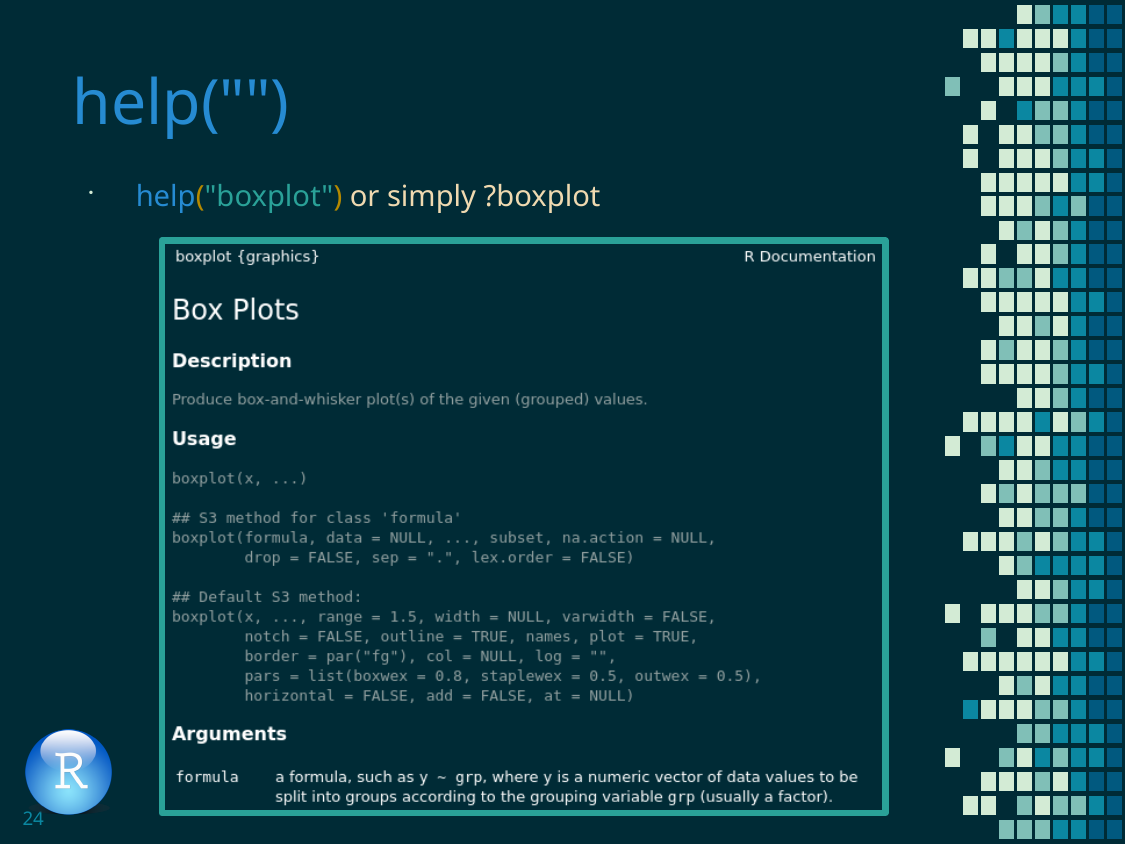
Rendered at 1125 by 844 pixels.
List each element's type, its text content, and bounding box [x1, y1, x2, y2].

picture [358, 774, 373, 782]
picture [481, 631, 488, 641]
picture [368, 393, 378, 407]
picture [231, 774, 238, 782]
picture [271, 535, 279, 542]
picture [318, 393, 328, 404]
picture [174, 513, 189, 522]
picture [174, 432, 185, 445]
picture [605, 397, 611, 404]
picture [436, 654, 443, 661]
picture [175, 299, 189, 319]
picture [292, 254, 301, 261]
picture [663, 673, 679, 680]
picture [717, 671, 724, 680]
picture [346, 552, 351, 562]
picture [364, 691, 370, 700]
picture [519, 612, 529, 621]
picture [672, 533, 688, 542]
picture [174, 354, 220, 367]
picture [280, 791, 299, 805]
picture [444, 791, 451, 801]
picture [172, 727, 207, 743]
picture [432, 693, 438, 700]
picture [678, 631, 687, 641]
picture [447, 393, 458, 404]
picture [509, 532, 515, 542]
picture [432, 634, 443, 641]
picture [545, 654, 561, 663]
picture [200, 614, 206, 624]
picture [685, 794, 694, 805]
picture [589, 774, 600, 781]
picture [305, 397, 314, 404]
picture [362, 794, 373, 801]
picture [456, 774, 463, 785]
picture [300, 515, 307, 522]
picture [717, 771, 721, 781]
picture [591, 634, 598, 644]
picture [840, 771, 857, 782]
picture [212, 435, 235, 448]
picture [268, 727, 286, 740]
picture [537, 397, 544, 404]
picture [342, 614, 352, 625]
picture [232, 594, 238, 601]
picture [700, 612, 706, 621]
picture [557, 397, 563, 407]
picture [609, 671, 615, 680]
picture [585, 794, 596, 805]
picture [820, 772, 824, 782]
picture [355, 631, 360, 641]
picture [333, 591, 352, 601]
slide_number <number> [11, 795, 79, 844]
picture [264, 515, 274, 522]
picture [609, 634, 615, 641]
picture [720, 794, 726, 801]
picture [656, 794, 662, 801]
picture [290, 772, 294, 782]
picture [227, 515, 242, 522]
picture [527, 673, 552, 680]
picture [328, 591, 333, 601]
picture [654, 631, 661, 641]
picture [773, 254, 788, 261]
picture [481, 555, 488, 562]
picture [766, 774, 773, 782]
picture [258, 304, 273, 319]
picture [344, 397, 350, 404]
picture [508, 791, 514, 801]
picture [239, 393, 250, 404]
picture [382, 634, 392, 641]
picture [286, 304, 298, 319]
picture [265, 673, 271, 680]
picture [174, 532, 183, 542]
picture [491, 631, 506, 641]
picture [668, 794, 676, 803]
picture [318, 792, 328, 801]
picture [481, 651, 506, 661]
picture [282, 592, 289, 601]
picture [787, 254, 796, 261]
picture [656, 772, 686, 782]
picture [623, 397, 629, 404]
picture [332, 532, 338, 542]
picture [455, 611, 461, 621]
picture [404, 794, 415, 801]
picture [319, 693, 325, 700]
picture [246, 650, 257, 661]
picture [527, 397, 534, 407]
picture [494, 774, 503, 782]
picture [752, 774, 759, 782]
picture [421, 774, 427, 785]
picture [838, 254, 845, 261]
picture [346, 515, 352, 522]
picture [613, 794, 619, 801]
picture [224, 397, 231, 404]
picture [627, 611, 634, 621]
picture [728, 771, 750, 782]
picture [313, 250, 317, 263]
picture [209, 304, 221, 319]
picture [300, 594, 315, 601]
picture [473, 774, 482, 785]
picture [492, 691, 501, 700]
picture [642, 791, 652, 801]
picture [785, 794, 791, 801]
picture [246, 690, 262, 700]
picture [458, 794, 475, 805]
picture [185, 774, 192, 782]
picture [376, 774, 381, 782]
picture [530, 774, 537, 782]
picture [333, 794, 340, 801]
picture [485, 397, 494, 404]
picture [282, 654, 288, 661]
picture [591, 671, 598, 680]
picture [859, 254, 865, 261]
picture [745, 251, 752, 261]
picture [391, 691, 406, 700]
picture [561, 791, 582, 805]
picture [437, 690, 451, 700]
picture [708, 774, 715, 782]
picture [491, 555, 497, 562]
picture [595, 397, 601, 404]
picture [275, 299, 284, 319]
picture [734, 794, 741, 801]
picture [600, 771, 640, 782]
picture [328, 654, 333, 664]
picture [200, 535, 206, 545]
picture [276, 774, 283, 782]
picture [473, 611, 479, 621]
picture [591, 691, 606, 700]
picture [591, 552, 601, 562]
picture [224, 771, 228, 782]
picture [304, 254, 310, 261]
picture [826, 774, 834, 782]
picture [223, 730, 266, 740]
picture [789, 774, 796, 782]
picture [246, 634, 262, 641]
picture [509, 555, 515, 562]
picture [253, 397, 263, 404]
picture [283, 631, 289, 641]
picture [177, 771, 183, 781]
picture [174, 472, 183, 483]
picture [219, 476, 225, 483]
picture [372, 691, 379, 700]
picture [429, 794, 441, 801]
picture [235, 299, 248, 319]
picture [514, 794, 525, 801]
text_box help("") [57, 11, 890, 153]
picture [207, 397, 213, 404]
picture [618, 552, 624, 562]
picture [546, 794, 558, 801]
picture [799, 774, 813, 782]
picture [664, 612, 669, 621]
picture [332, 614, 342, 621]
picture [282, 250, 289, 261]
picture [411, 515, 425, 522]
picture [273, 555, 279, 565]
picture [183, 535, 189, 542]
picture [187, 397, 199, 404]
picture [691, 612, 697, 621]
picture [531, 794, 543, 805]
picture [263, 254, 279, 264]
picture [223, 354, 236, 367]
picture [473, 631, 479, 641]
picture [272, 650, 279, 661]
picture [309, 552, 315, 562]
picture [347, 794, 358, 805]
picture [712, 794, 719, 801]
picture [384, 771, 391, 782]
picture [286, 393, 297, 404]
picture [382, 654, 388, 664]
picture [688, 774, 702, 782]
picture [26, 730, 111, 814]
picture [214, 774, 219, 782]
picture [274, 512, 279, 522]
picture [527, 552, 538, 562]
picture [246, 551, 252, 562]
picture [174, 611, 183, 621]
picture [204, 251, 214, 265]
picture [426, 393, 433, 404]
picture [391, 533, 411, 542]
picture [192, 304, 206, 319]
picture [575, 774, 582, 782]
picture [627, 535, 638, 542]
picture [409, 612, 415, 621]
picture [813, 794, 820, 801]
picture [401, 515, 407, 522]
picture [339, 774, 346, 782]
picture [736, 671, 742, 680]
picture [381, 794, 393, 805]
picture [255, 535, 262, 542]
picture [608, 611, 615, 621]
picture [637, 673, 647, 680]
picture [508, 612, 519, 621]
picture [775, 771, 786, 782]
picture [355, 670, 361, 680]
picture [643, 774, 649, 782]
picture [210, 513, 216, 522]
picture [519, 691, 524, 700]
picture [487, 794, 494, 801]
picture [361, 673, 370, 680]
picture [509, 651, 515, 661]
picture [582, 552, 588, 562]
picture [247, 254, 254, 265]
picture [381, 397, 388, 404]
picture [319, 552, 329, 562]
picture [319, 631, 324, 641]
picture [436, 671, 443, 678]
picture [296, 774, 323, 782]
picture [267, 357, 291, 367]
picture [216, 397, 222, 404]
picture [255, 512, 261, 522]
picture [202, 393, 207, 404]
picture [509, 673, 515, 684]
picture [589, 614, 598, 621]
picture [327, 632, 339, 641]
picture [373, 673, 398, 680]
picture [547, 397, 554, 404]
picture [455, 671, 461, 680]
picture [273, 634, 279, 641]
list help("boxplot") or simply ?boxplot [68, 166, 918, 746]
picture [470, 397, 480, 407]
picture [663, 631, 674, 641]
picture [382, 555, 397, 565]
picture [210, 730, 220, 740]
picture [183, 476, 189, 483]
picture [219, 614, 225, 621]
picture [188, 435, 209, 445]
picture [799, 792, 804, 801]
picture [174, 394, 184, 404]
picture [200, 476, 206, 486]
picture [800, 254, 826, 261]
picture [276, 397, 283, 404]
picture [218, 252, 228, 261]
picture [744, 791, 757, 805]
picture [246, 673, 256, 684]
picture [219, 535, 225, 542]
picture [537, 634, 561, 641]
picture [200, 592, 207, 601]
picture [196, 774, 214, 781]
picture [174, 592, 189, 601]
picture [183, 614, 189, 621]
picture [182, 254, 193, 261]
picture [398, 774, 413, 782]
picture [264, 555, 270, 562]
picture [761, 251, 773, 261]
picture [509, 691, 515, 700]
picture [327, 771, 336, 782]
picture [506, 771, 529, 782]
picture [544, 774, 550, 785]
picture [239, 354, 264, 370]
